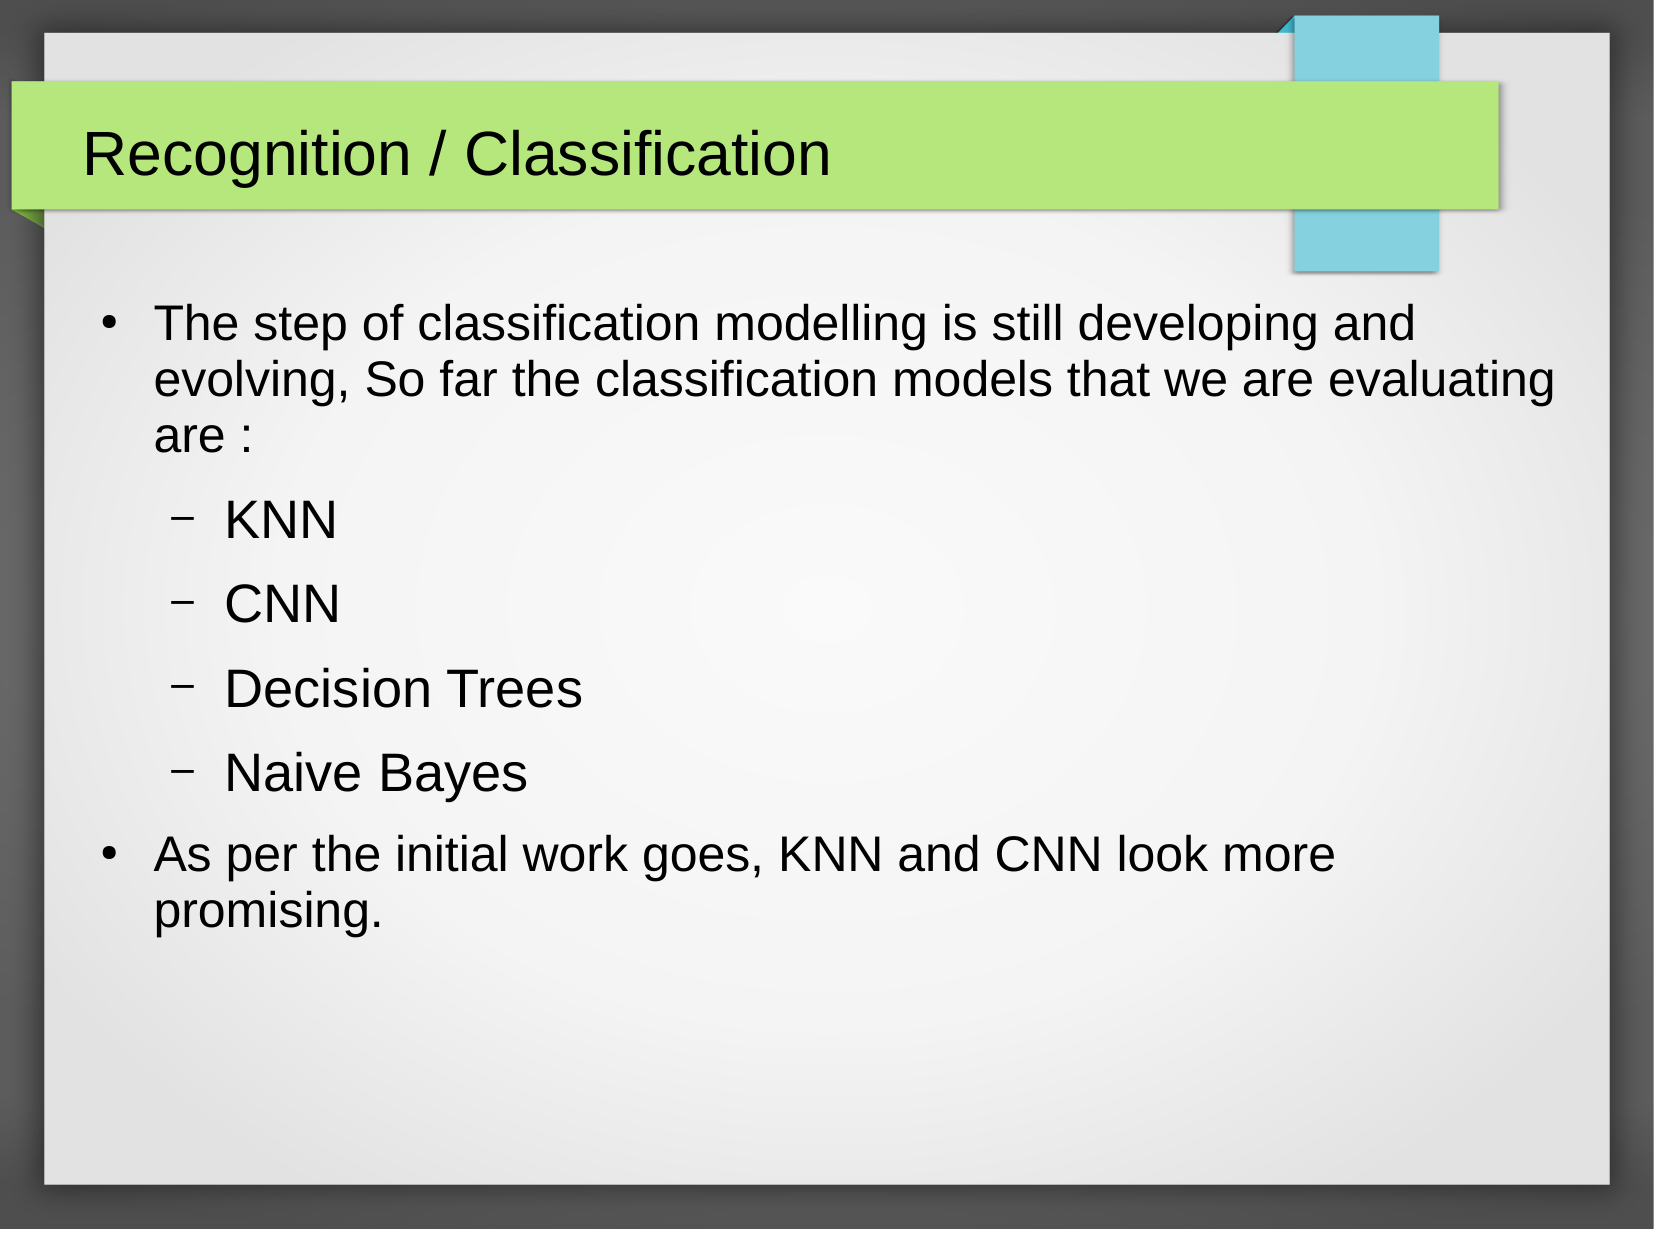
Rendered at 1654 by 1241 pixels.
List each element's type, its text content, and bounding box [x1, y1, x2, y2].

title Recognition / Classification [82, 94, 1264, 213]
list The step of classification modelling is still developing and evolving, So far the classification models that we are evaluating are : KNN CNN Decision Trees Naive Bayes As per the initial work goes, KNN and CNN look more promising. [82, 295, 1571, 1015]
picture [0, 0, 1654, 1229]
